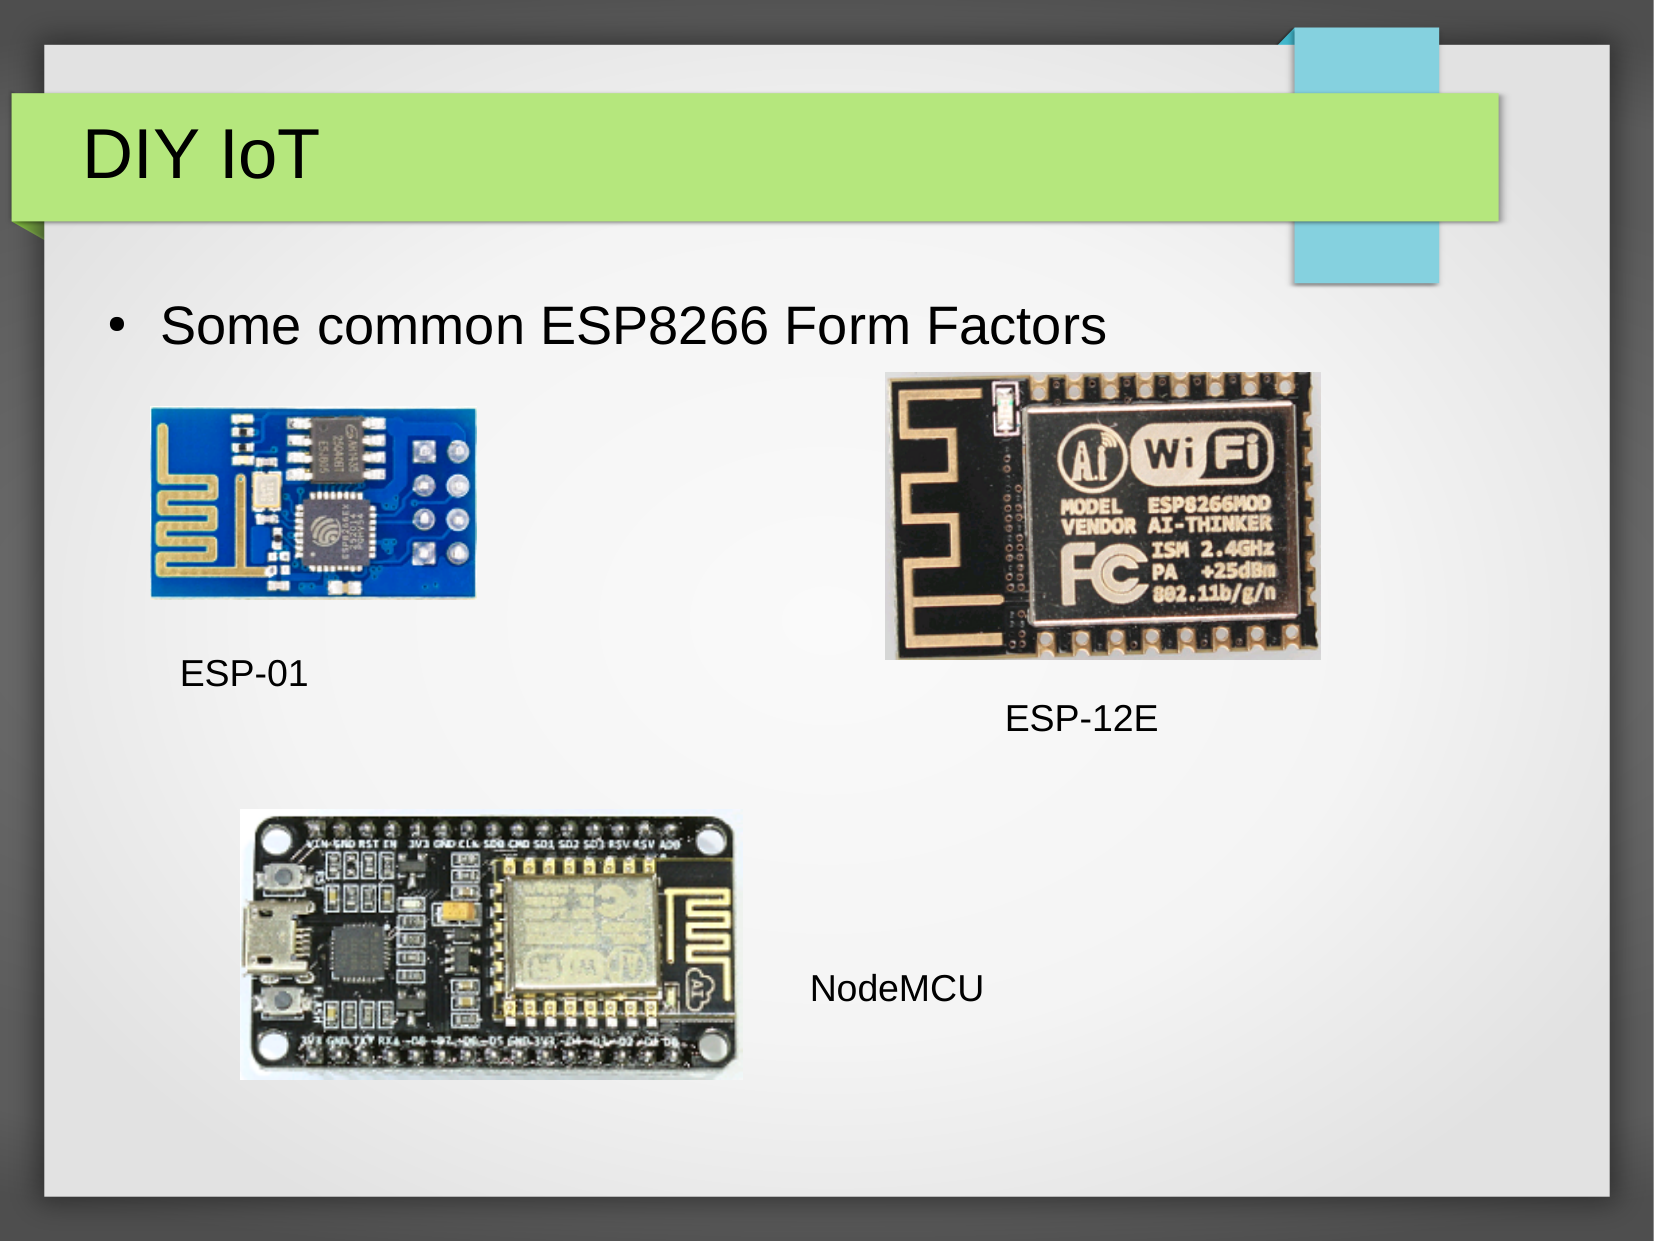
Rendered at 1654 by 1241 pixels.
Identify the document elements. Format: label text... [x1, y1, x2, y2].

text_box ESP-01 [165, 645, 511, 702]
picture [0, 0, 1654, 1241]
text_box ESP-12E [990, 690, 1396, 747]
list Some common ESP8266 Form Factors [89, 295, 1578, 1141]
text_box NodeMCU [795, 960, 1246, 1051]
title DIY IoT [82, 94, 1264, 213]
